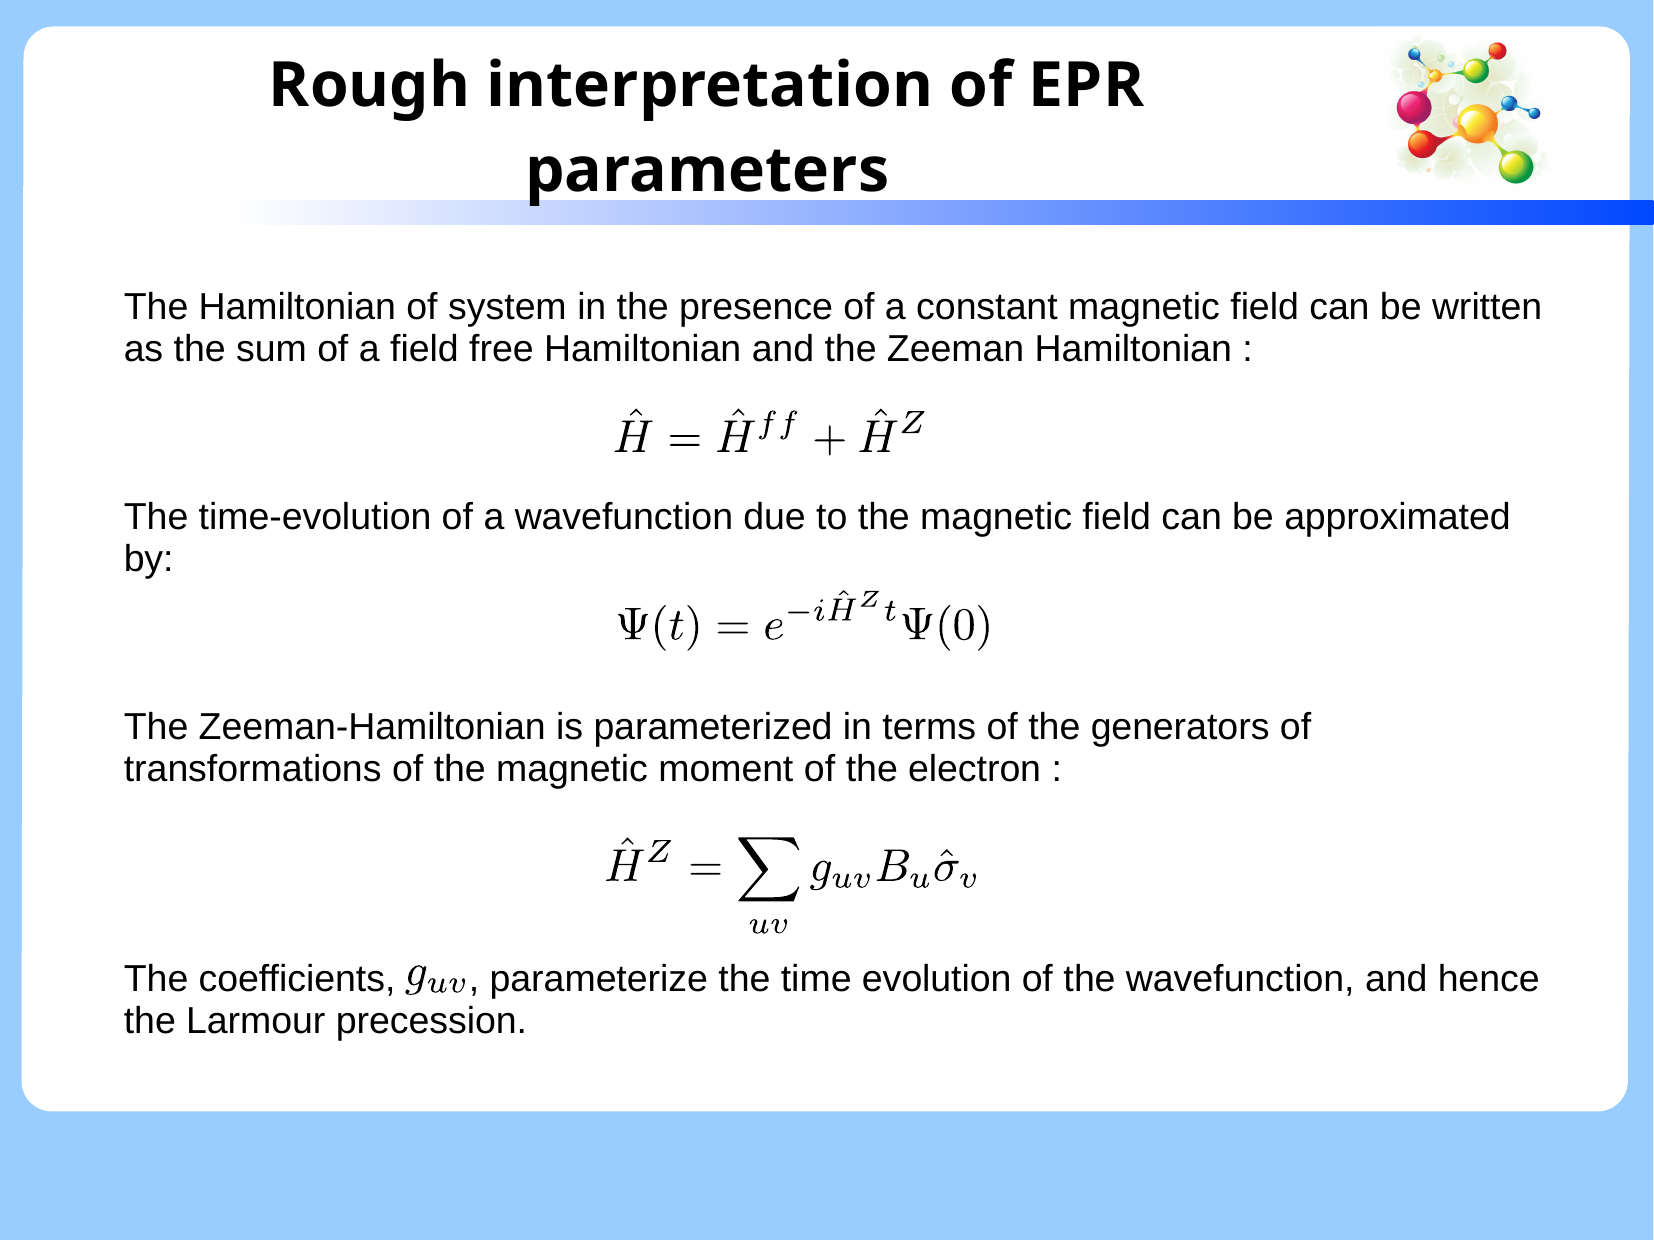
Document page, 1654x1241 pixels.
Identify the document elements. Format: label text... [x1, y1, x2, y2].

title Rough interpretation of EPR parameters [82, 49, 1332, 201]
text_box [615, 590, 994, 651]
text_box The Hamiltonian of system in the presence of a constant magnetic field can be written as the sum of a field free Hamiltonian and the Zeeman Hamiltonian : The time-evolution of a wavefunction due to the magnetic field can be approximated by: The Zeeman-Hamiltonian is parameterized in terms of the generators of transformations of the magnetic moment of the electron : The coefficients, , parameterize the time evolution of the wavefunction, and hence the Larmour precession. [108, 278, 1582, 1091]
picture [1382, 29, 1556, 195]
text_box [604, 832, 979, 934]
text_box [404, 965, 468, 995]
text_box [612, 408, 927, 456]
